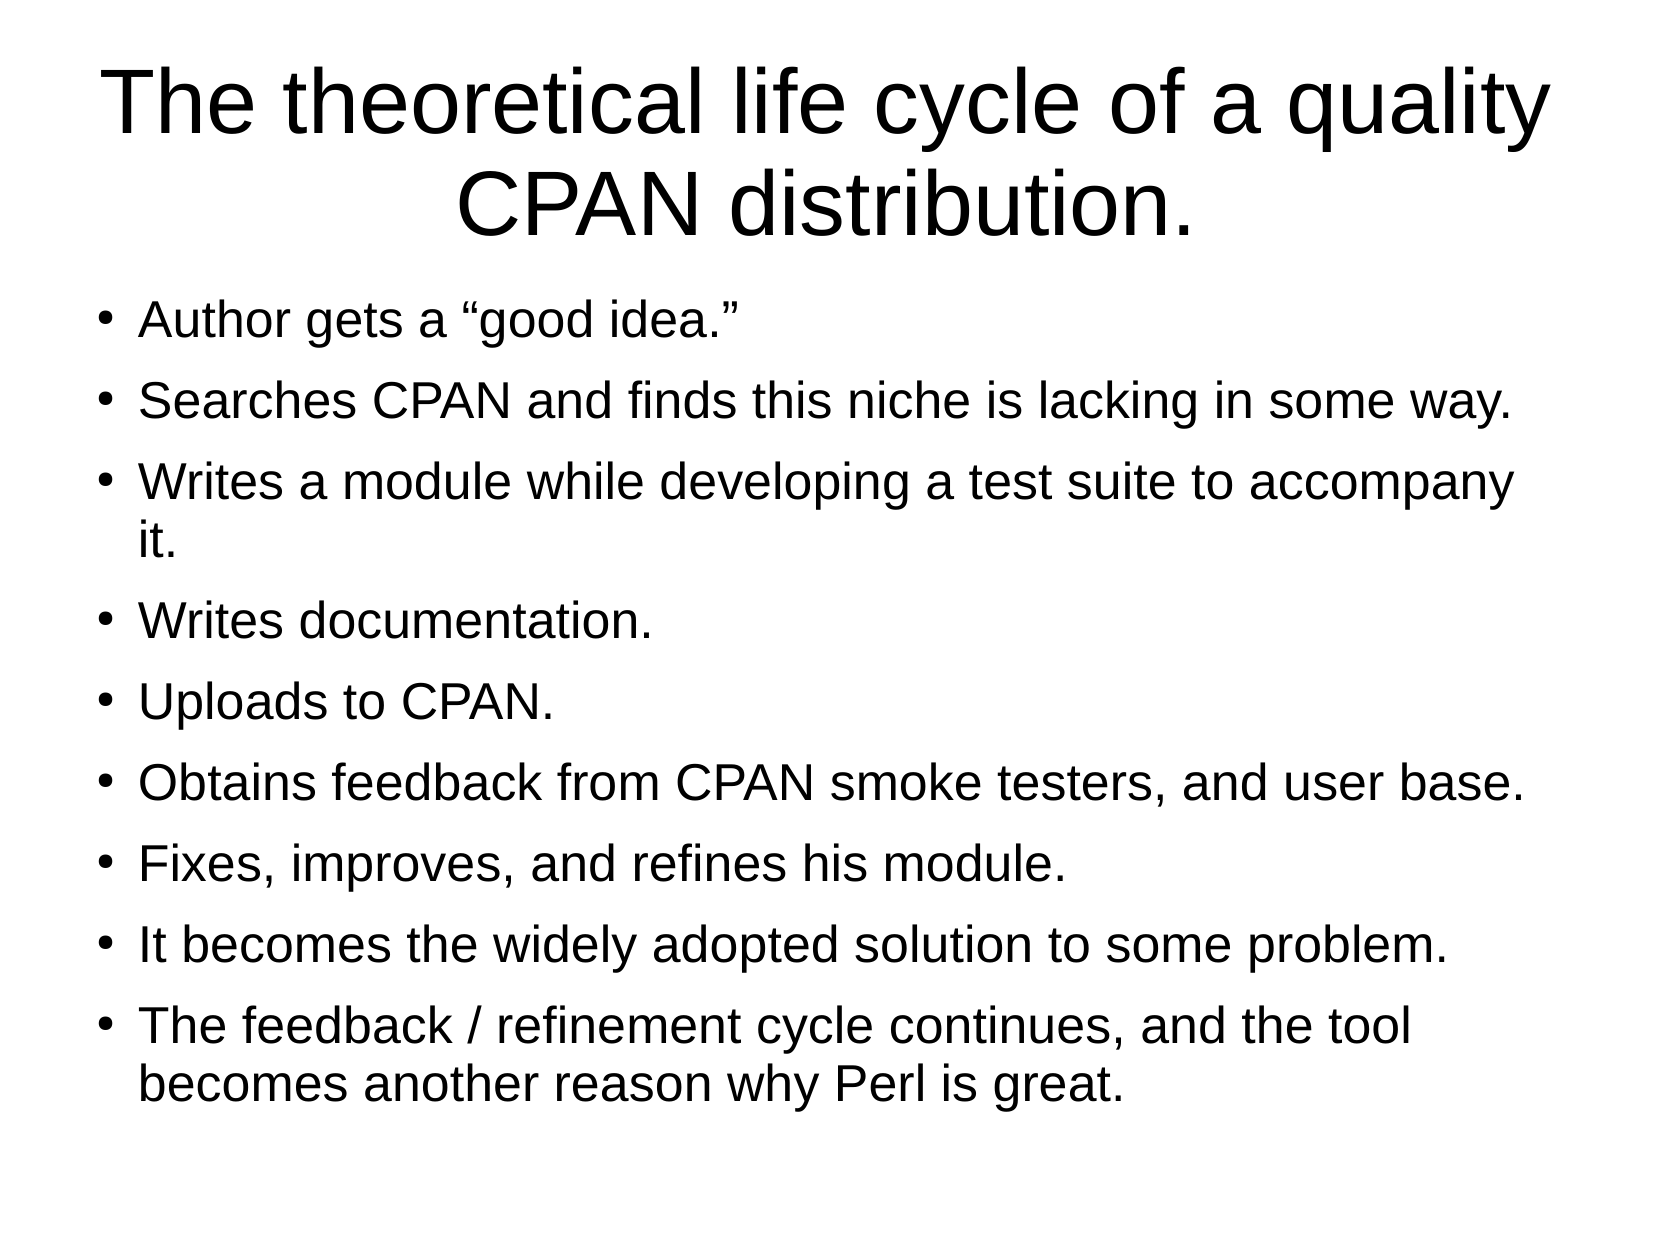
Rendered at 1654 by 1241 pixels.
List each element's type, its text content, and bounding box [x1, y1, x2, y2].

list Author gets a “good idea.” Searches CPAN and finds this niche is lacking in some way. Writes a module while developing a test suite to accompany it. Writes documentation. Uploads to CPAN. Obtains feedback from CPAN smoke testers, and user base. Fixes, improves, and refines his module. It becomes the widely adopted solution to some problem. The feedback / refinement cycle continues, and the tool becomes another reason why Perl is great. [82, 290, 1571, 1126]
title The theoretical life cycle of a quality CPAN distribution. [82, 49, 1571, 257]
